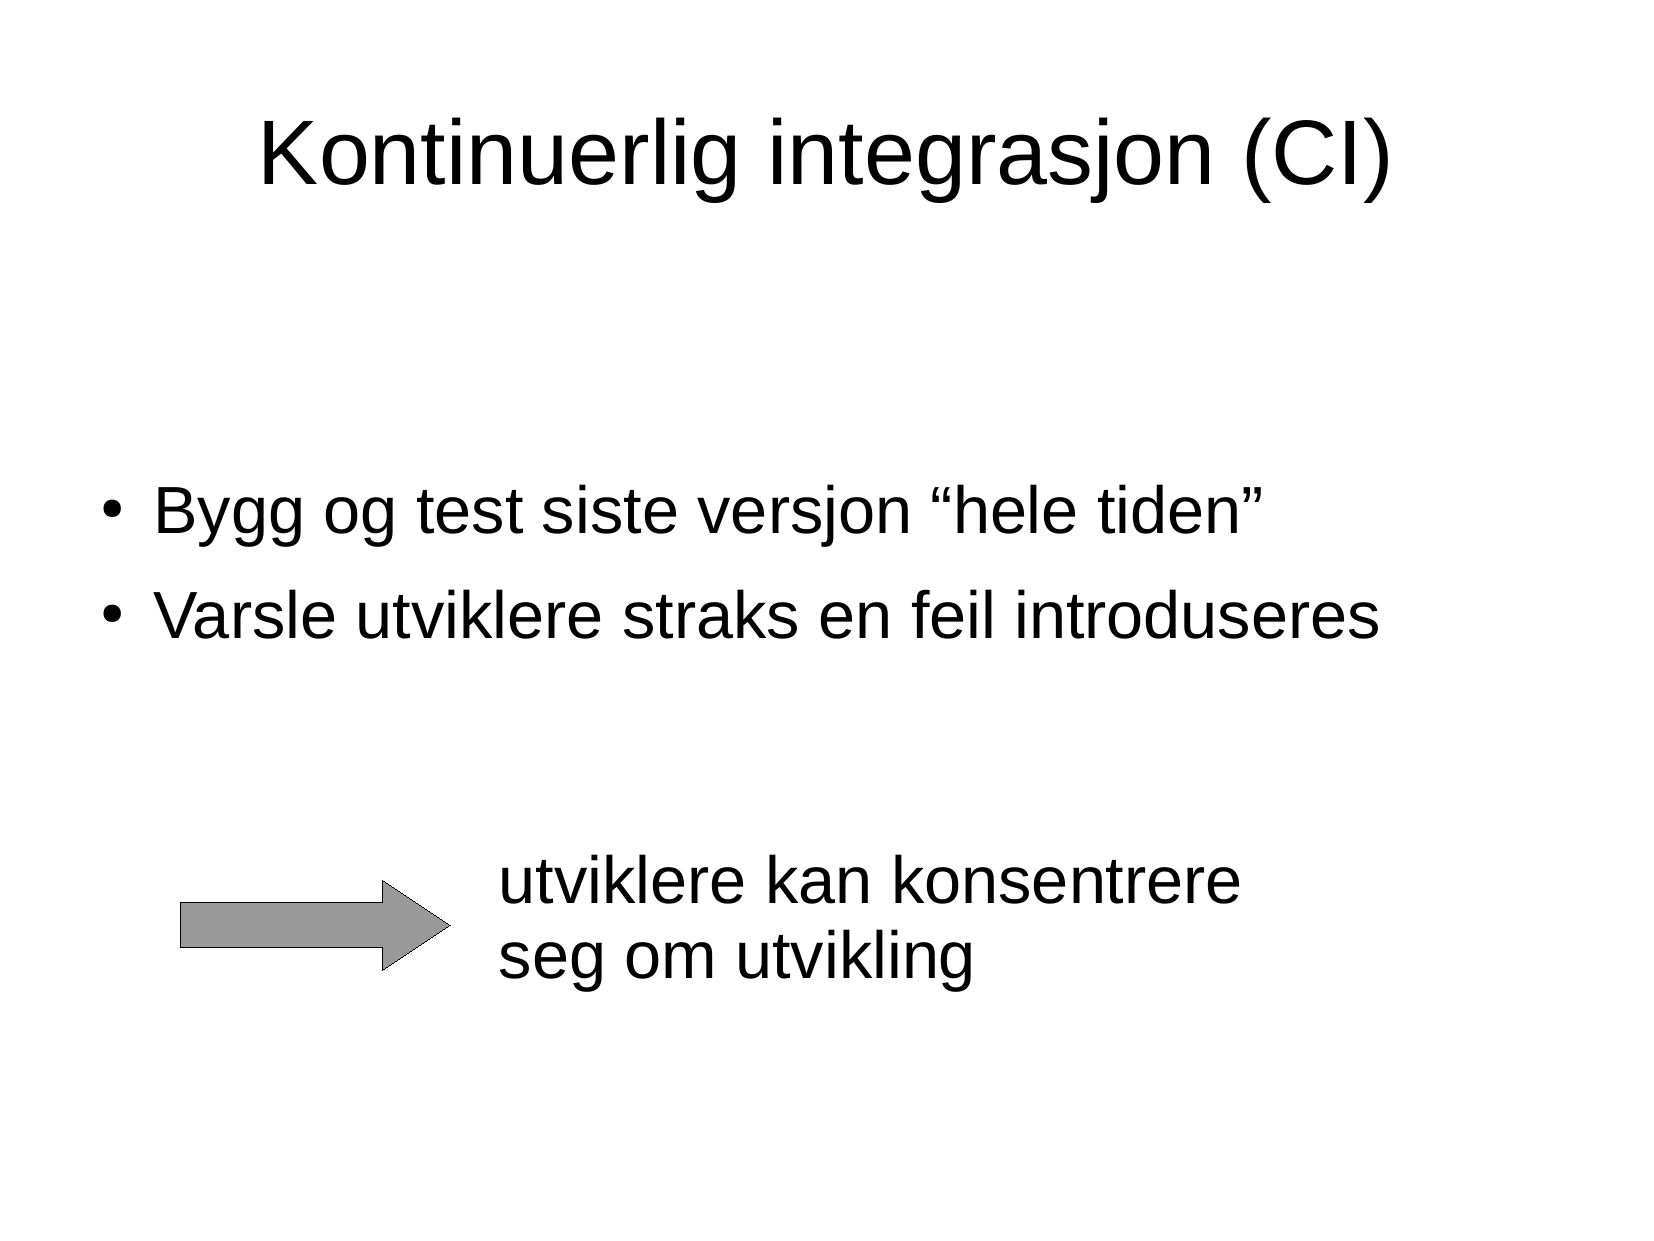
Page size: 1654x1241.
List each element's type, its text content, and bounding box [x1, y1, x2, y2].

text_box utviklere kan konsentrere seg om utvikling [498, 843, 1339, 1010]
title Kontinuerlig integrasjon (CI) [82, 49, 1571, 257]
list Bygg og test siste versjon “hele tiden” Varsle utviklere straks en feil introduseres [82, 473, 1538, 769]
text_box [180, 880, 451, 971]
